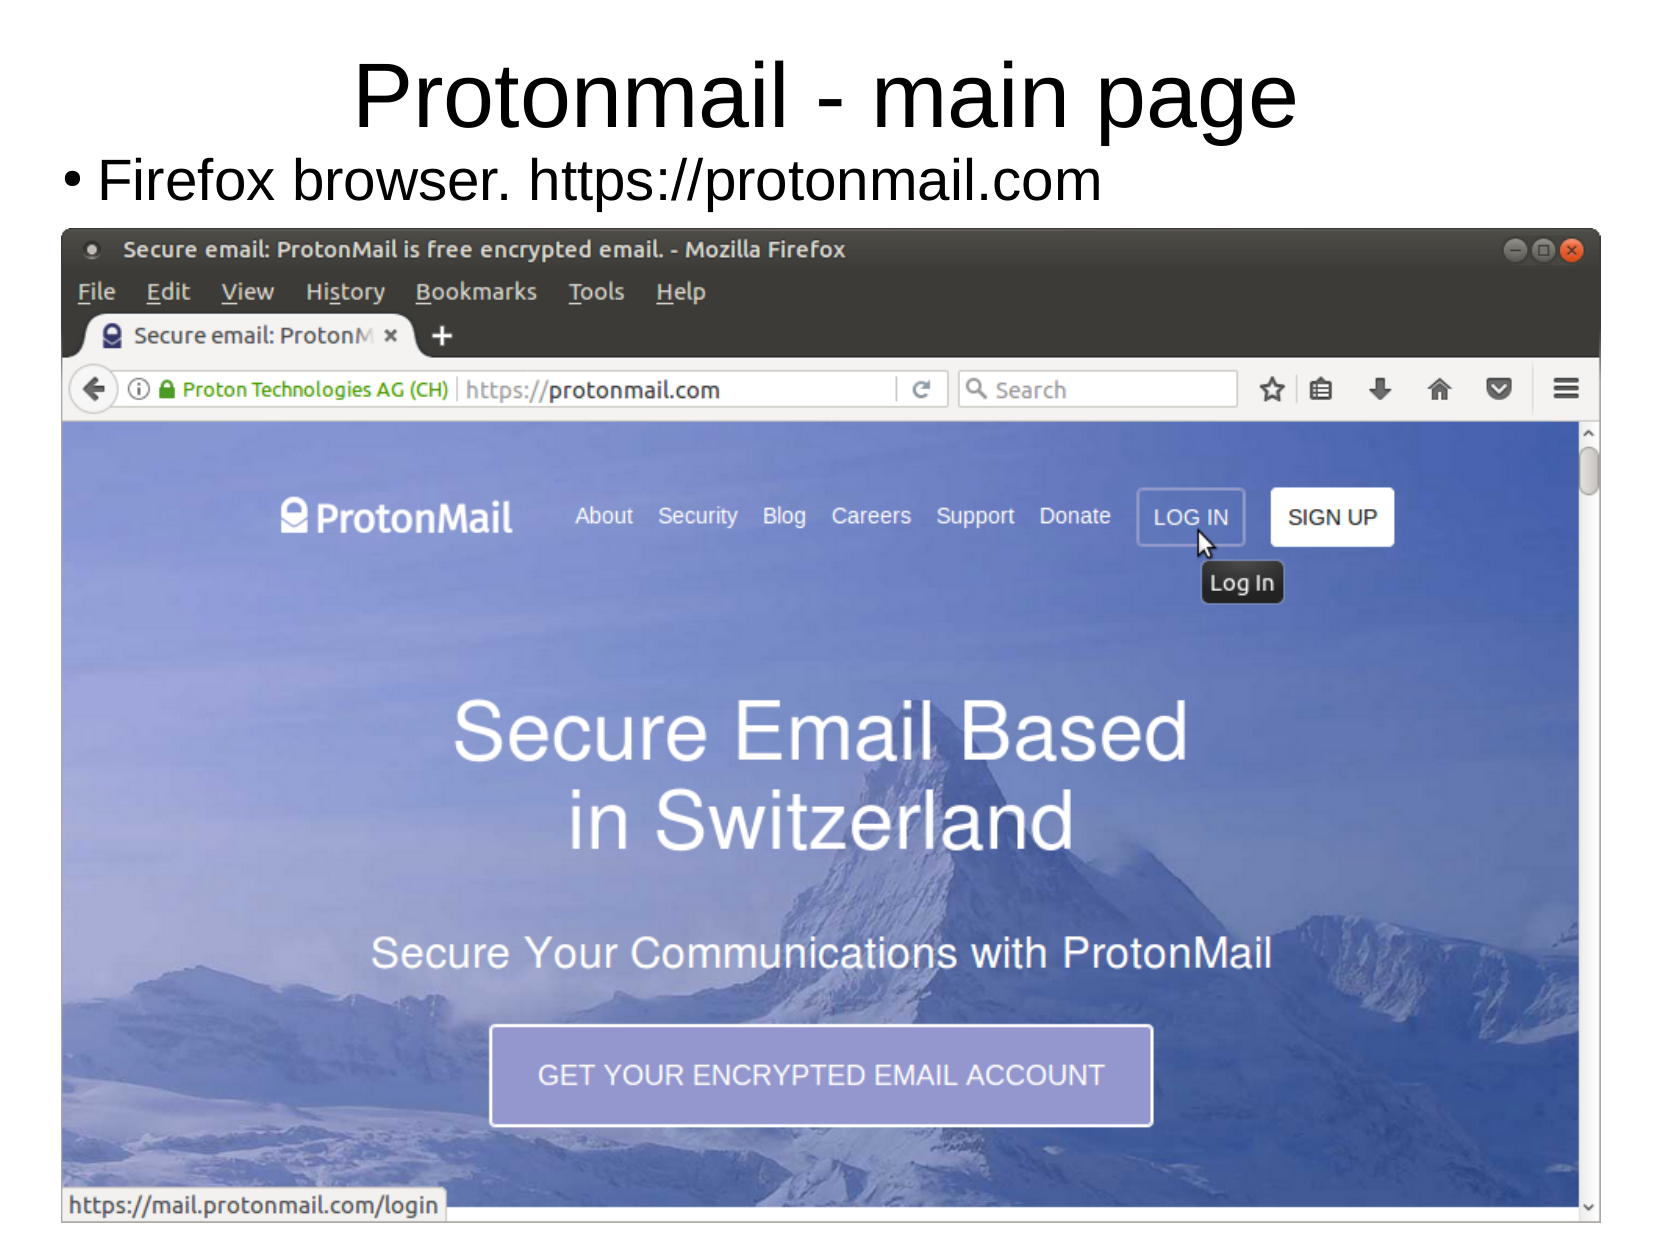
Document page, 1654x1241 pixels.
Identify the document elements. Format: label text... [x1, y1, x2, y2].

title Protonmail - main page [82, 44, 1571, 118]
picture [61, 228, 1601, 1223]
text_box Firefox browser. https://protonmail.com [47, 118, 1595, 243]
